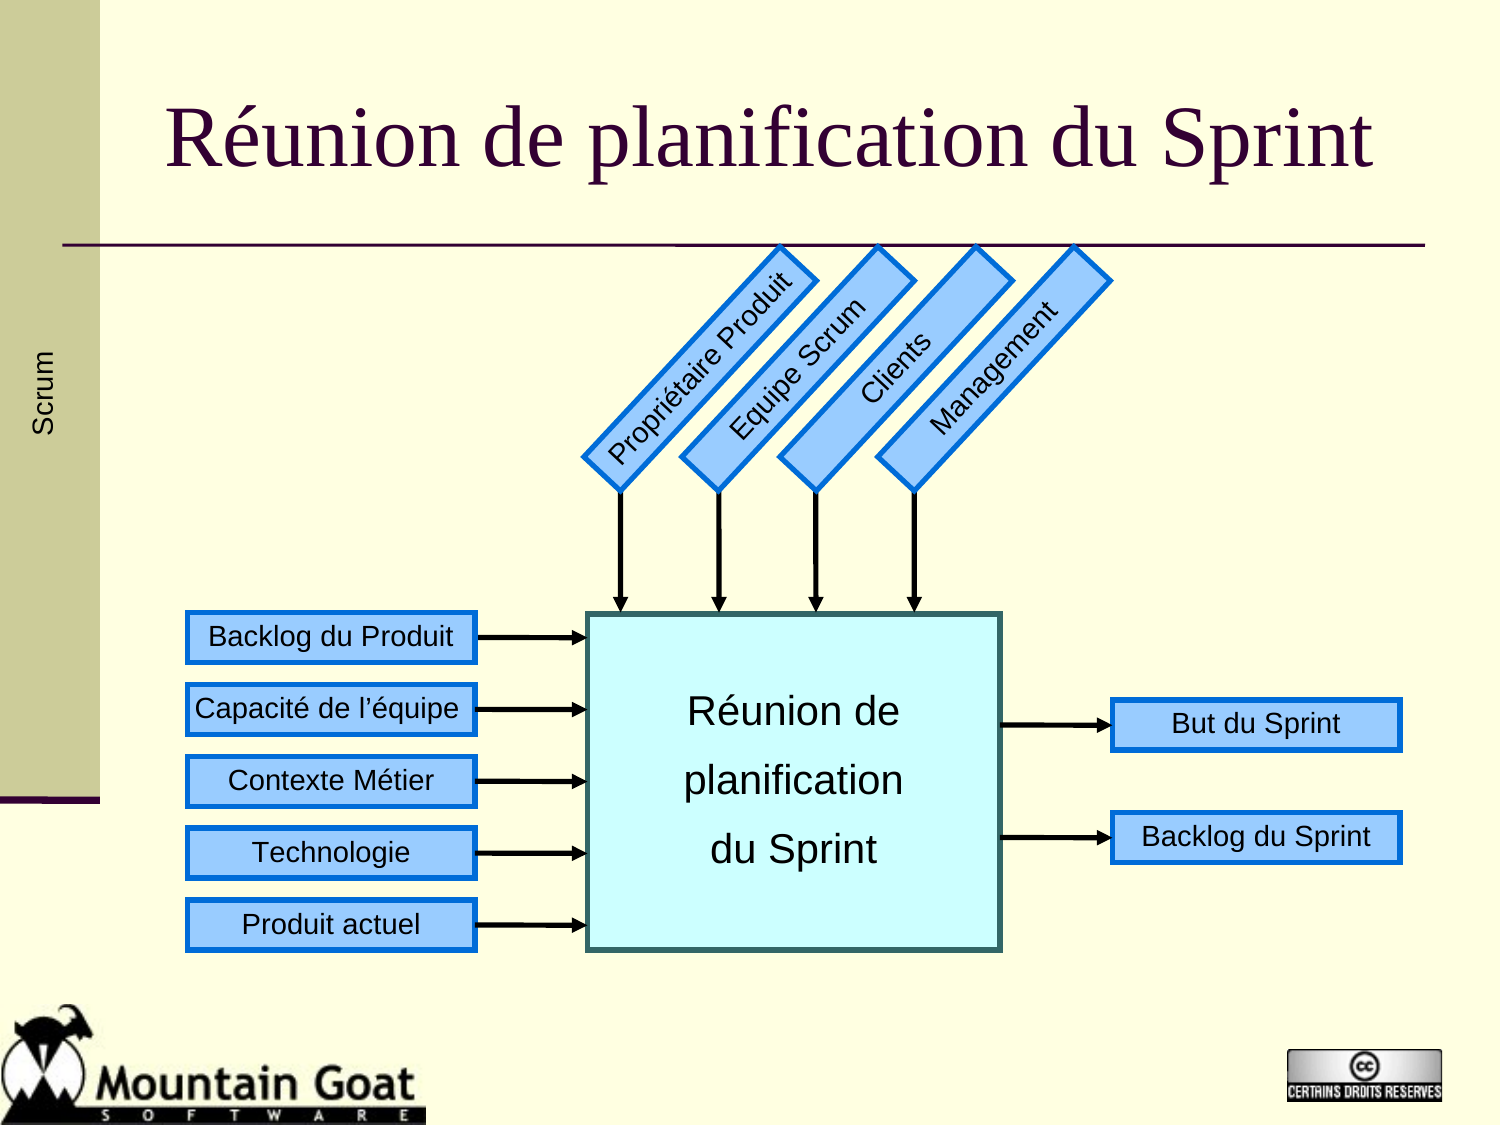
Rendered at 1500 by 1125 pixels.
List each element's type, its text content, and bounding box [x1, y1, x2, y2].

title Réunion de planification du Sprint [150, 45, 1426, 234]
text_box Contexte Métier [187, 756, 475, 807]
text_box Clients [779, 246, 1013, 491]
picture [0, 1004, 426, 1125]
text_box Backlog du Produit [187, 612, 475, 663]
text_box Equipe Scrum [681, 246, 915, 491]
text_box Management [877, 246, 1111, 491]
picture [1287, 1049, 1443, 1102]
text_box Backlog du Sprint [1112, 812, 1400, 863]
text_box Technologie [187, 828, 475, 879]
text_box Scrum [0, 0, 88, 788]
text_box Capacité de l’équipe [187, 684, 475, 735]
text_box But du Sprint [1112, 699, 1400, 750]
text_box Propriétaire Produit [583, 246, 817, 491]
text_box Produit actuel [187, 899, 475, 950]
text_box Réunion de planification du Sprint [587, 613, 1000, 950]
